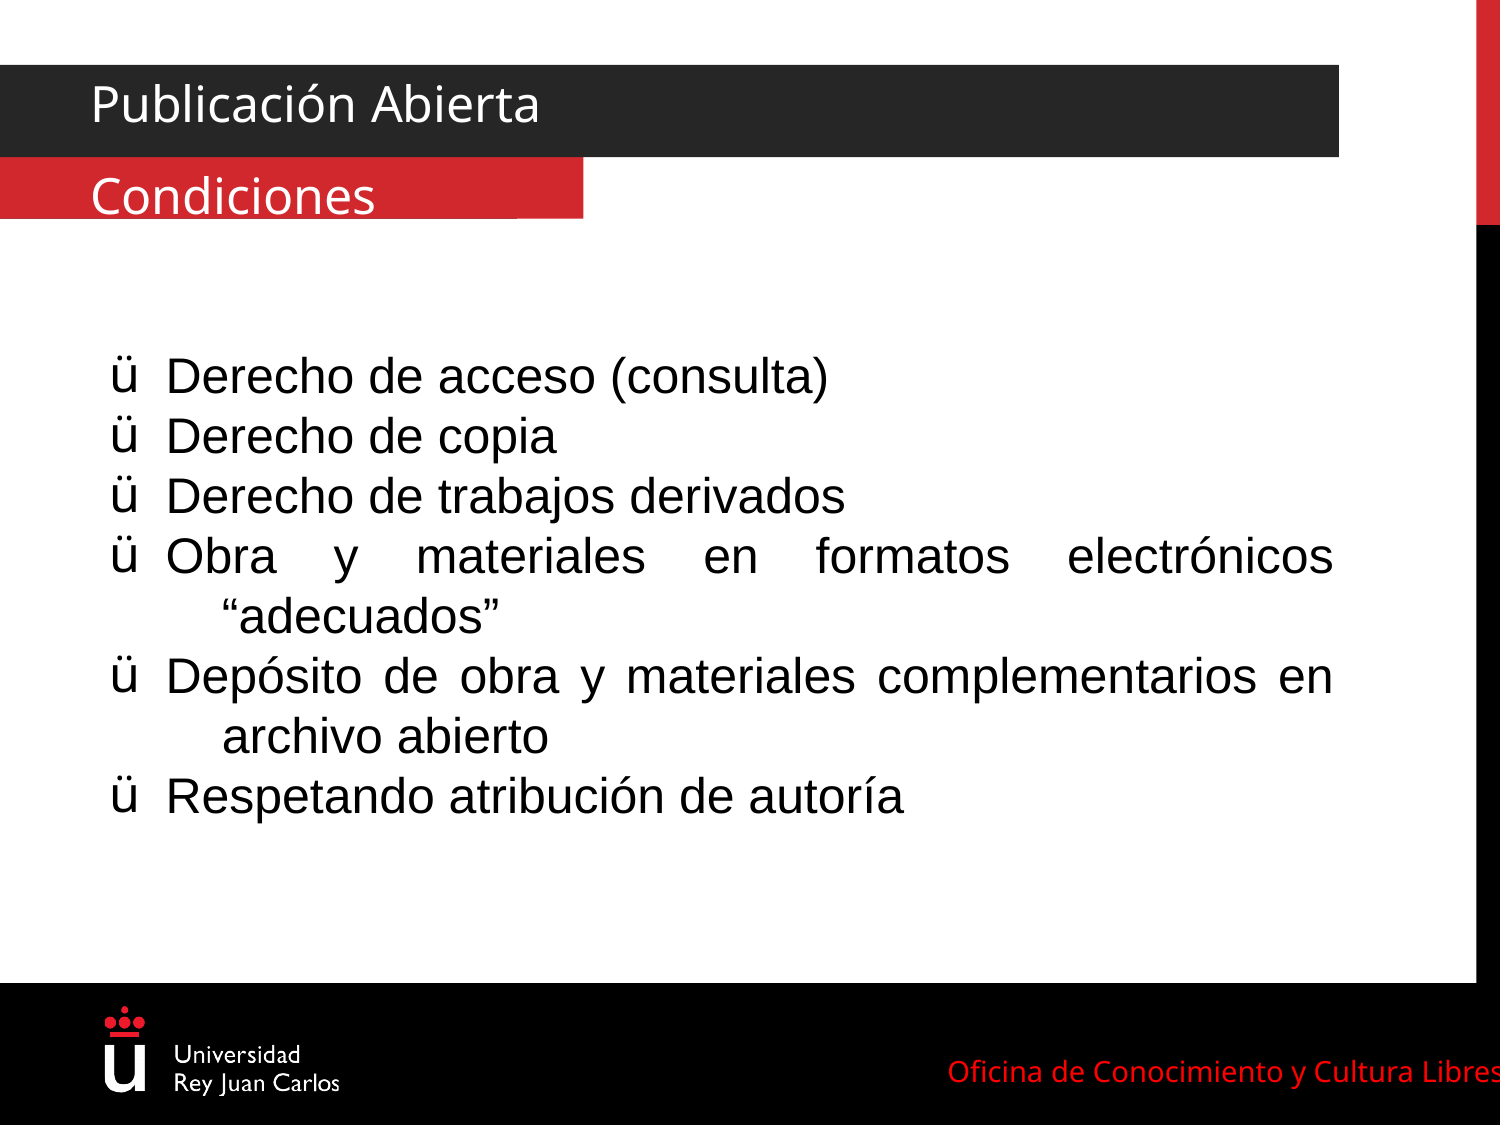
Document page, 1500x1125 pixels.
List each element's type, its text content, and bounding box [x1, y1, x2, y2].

text_box Publicación Abierta [0, 64, 1339, 158]
text_box [0, 984, 1500, 1125]
picture [104, 1006, 339, 1096]
text_box Derecho de acceso (consulta) Derecho de copia Derecho de trabajos derivados Obra y materiales en formatos electrónicos “adecuados” Depósito de obra y materiales complementarios en archivo abierto Respetando atribución de autoría [94, 276, 1349, 958]
text_box Oficina de Conocimiento y Cultura Libres [932, 1046, 1500, 1097]
text_box Condiciones [0, 158, 584, 219]
text_box [73, 261, 1374, 889]
